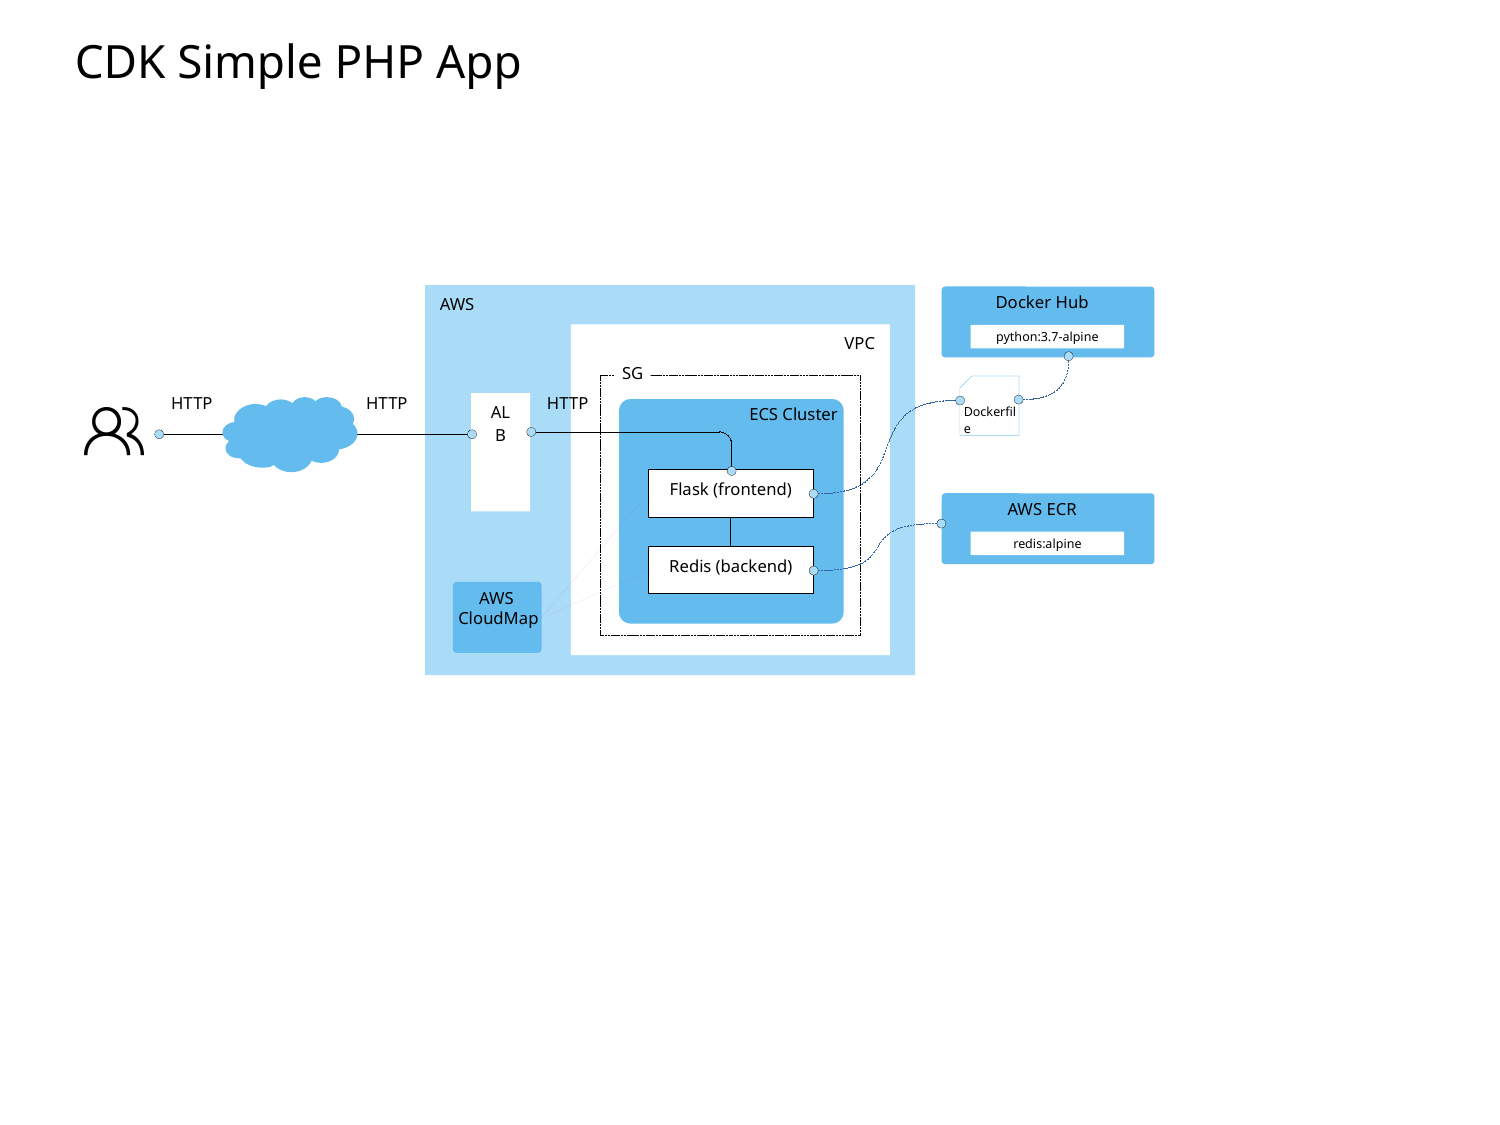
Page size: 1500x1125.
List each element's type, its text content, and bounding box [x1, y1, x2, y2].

text_box Docker Hub [1004, 288, 1080, 316]
text_box SG [615, 359, 651, 387]
text_box AWS CloudMap [461, 594, 537, 622]
text_box Flask (frontend) [648, 469, 814, 518]
text_box [959, 420, 1019, 436]
text_box HTTP [172, 389, 212, 417]
text_box [959, 376, 1024, 405]
text_box AWS ECR [1004, 495, 1081, 523]
text_box CDK Simple PHP App [74, 37, 991, 91]
text_box [941, 286, 1155, 361]
text_box [467, 429, 477, 439]
text_box VPC [570, 324, 890, 656]
text_box [222, 397, 358, 473]
text_box [452, 581, 542, 653]
text_box ALB [471, 393, 531, 512]
text_box Dockerfile [948, 395, 1032, 420]
text_box ECS Cluster [756, 399, 832, 427]
text_box python:3.7-alpine [970, 324, 1125, 349]
text_box [154, 429, 164, 439]
picture [84, 401, 144, 461]
text_box HTTP [367, 389, 407, 417]
text_box [600, 375, 861, 636]
text_box HTTP [548, 389, 588, 417]
text_box Redis (backend) [648, 546, 814, 594]
text_box [955, 396, 965, 406]
text_box [936, 493, 1155, 565]
text_box AWS [425, 285, 916, 676]
text_box [526, 427, 536, 437]
text_box redis:alpine [970, 531, 1125, 556]
